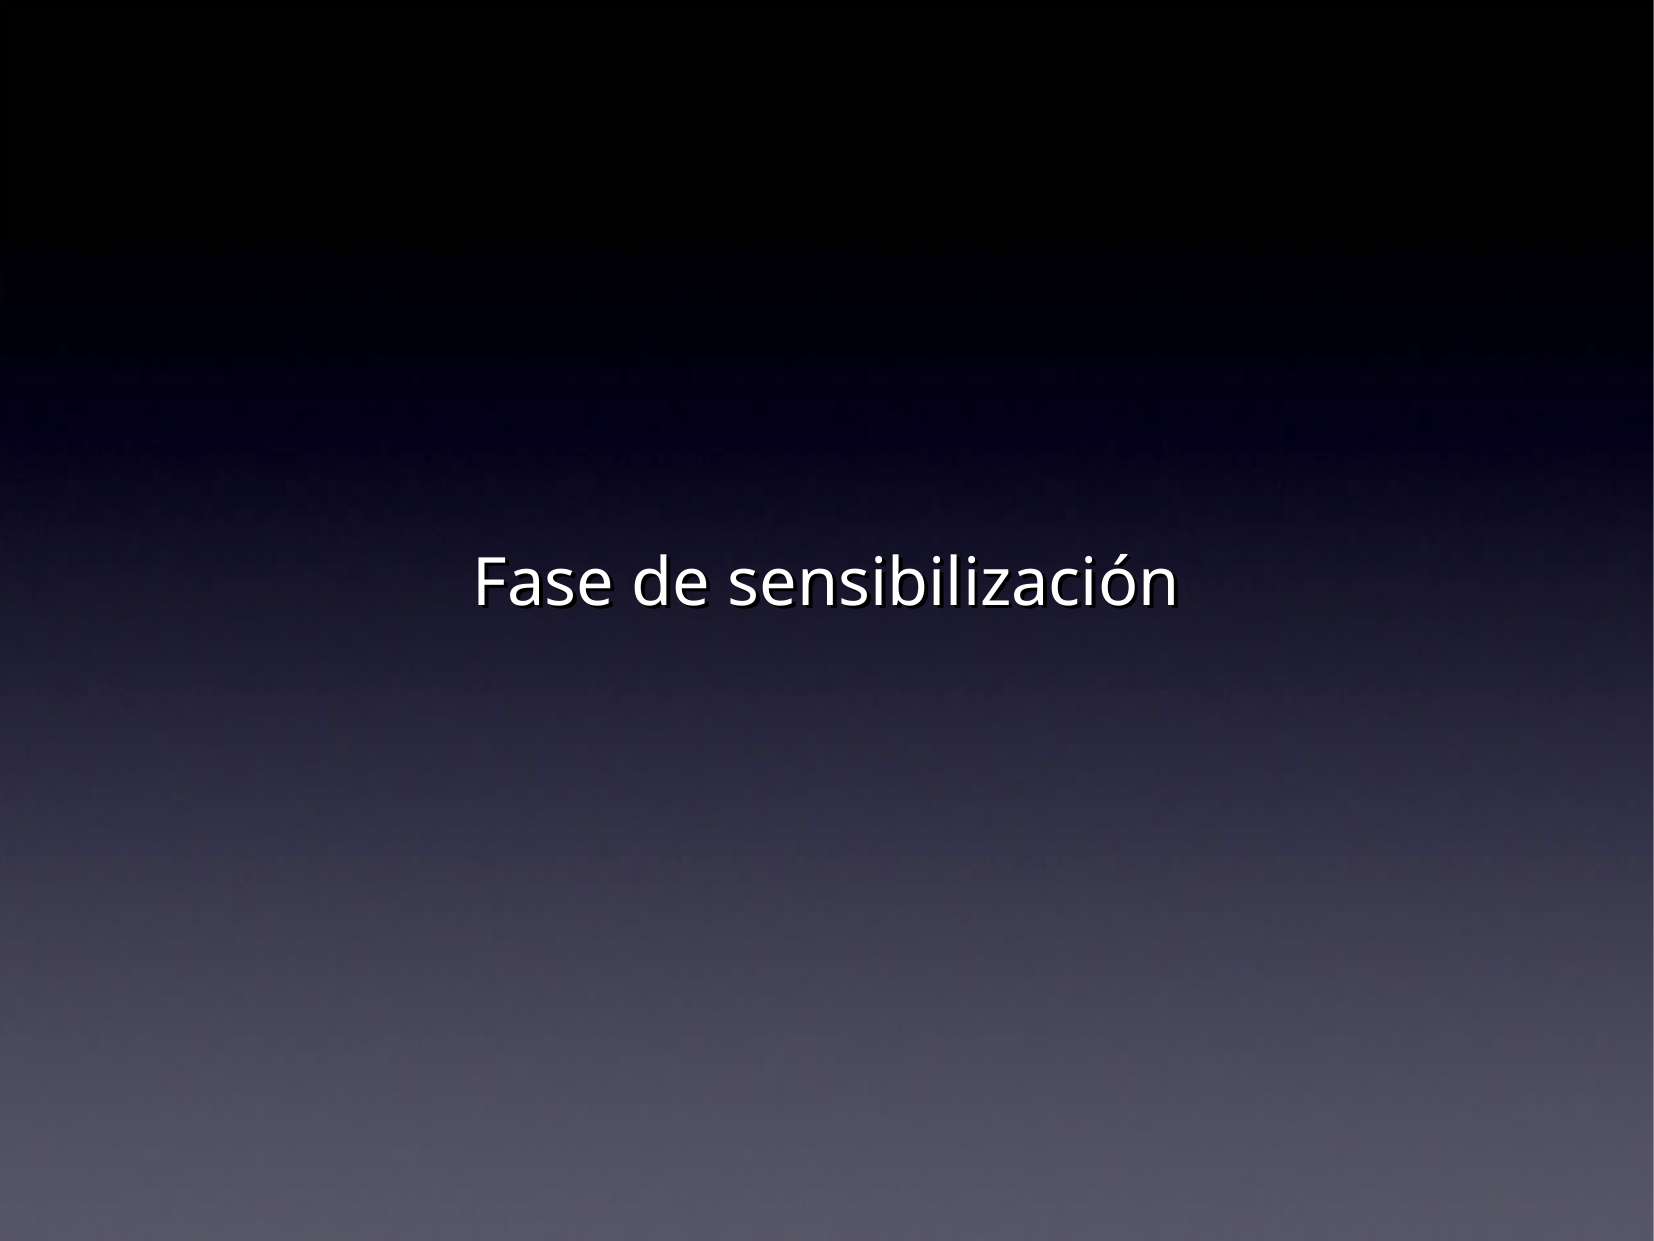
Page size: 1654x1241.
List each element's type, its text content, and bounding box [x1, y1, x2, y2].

picture [0, 0, 1654, 1241]
subtitle Fase de sensibilización [82, 49, 1571, 1109]
